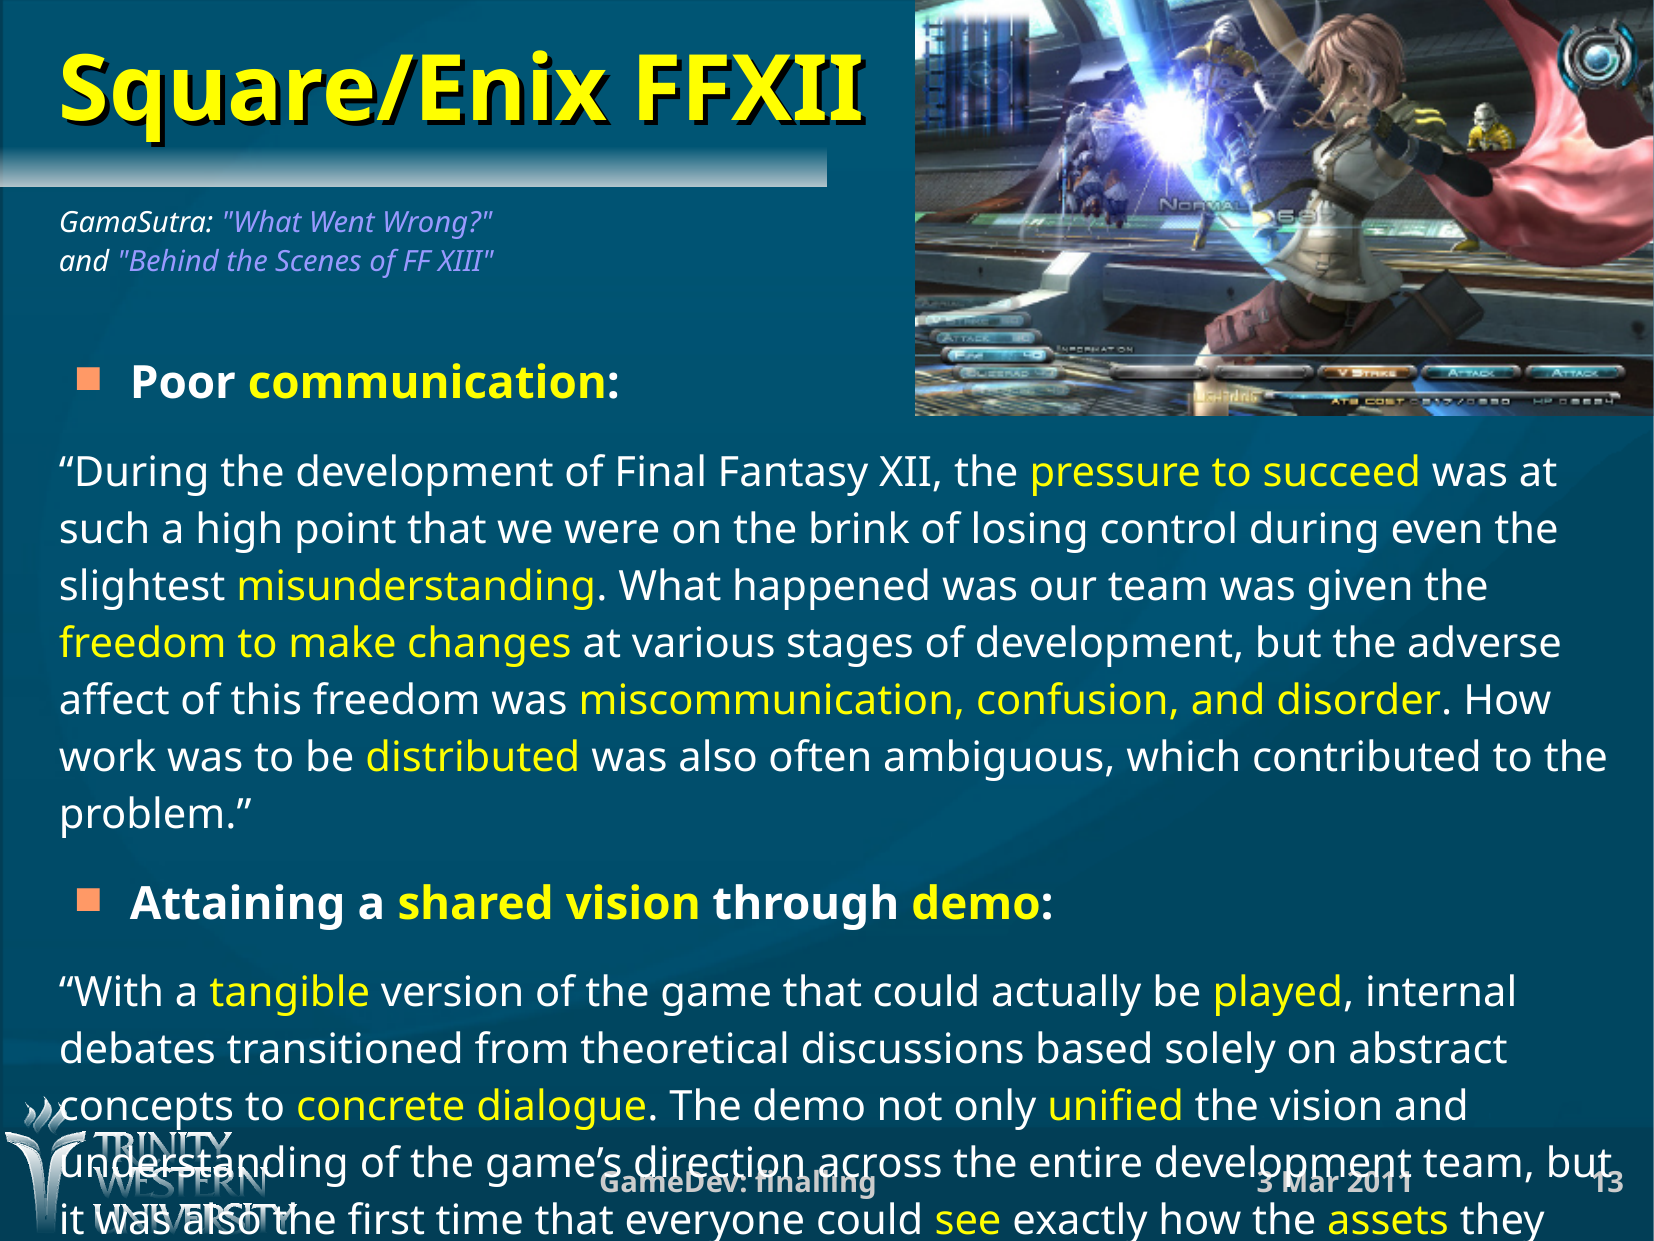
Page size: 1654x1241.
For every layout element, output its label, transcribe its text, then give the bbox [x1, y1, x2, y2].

picture [38, 1227, 54, 1232]
title Closing kits [0, 154, 827, 158]
title Square/Enix FFXII [59, 19, 915, 148]
list GamaSutra: "What Went Wrong?" and "Behind the Scenes of FF XIII" Poor communication: “During the development of Final Fantasy XII, the pressure to succeed was at such a high point that we were on the brink of losing control during even the slightest misunderstanding. What happened was our team was given the freedom to make changes at various stages of development, but the adverse affect of this freedom was miscommunication, confusion, and disorder. How work was to be distributed was also often ambiguous, which contributed to the problem.” Attaining a shared vision through demo: “With a tangible version of the game that could actually be played, internal debates transitioned from theoretical discussions based solely on abstract concepts to concrete dialogue. The demo not only unified the vision and understanding of the game’s direction across the entire development team, but it was also the first time that everyone could see exactly how the assets they worked on would function within the game” [59, 200, 1625, 1205]
picture [916, 0, 1654, 415]
